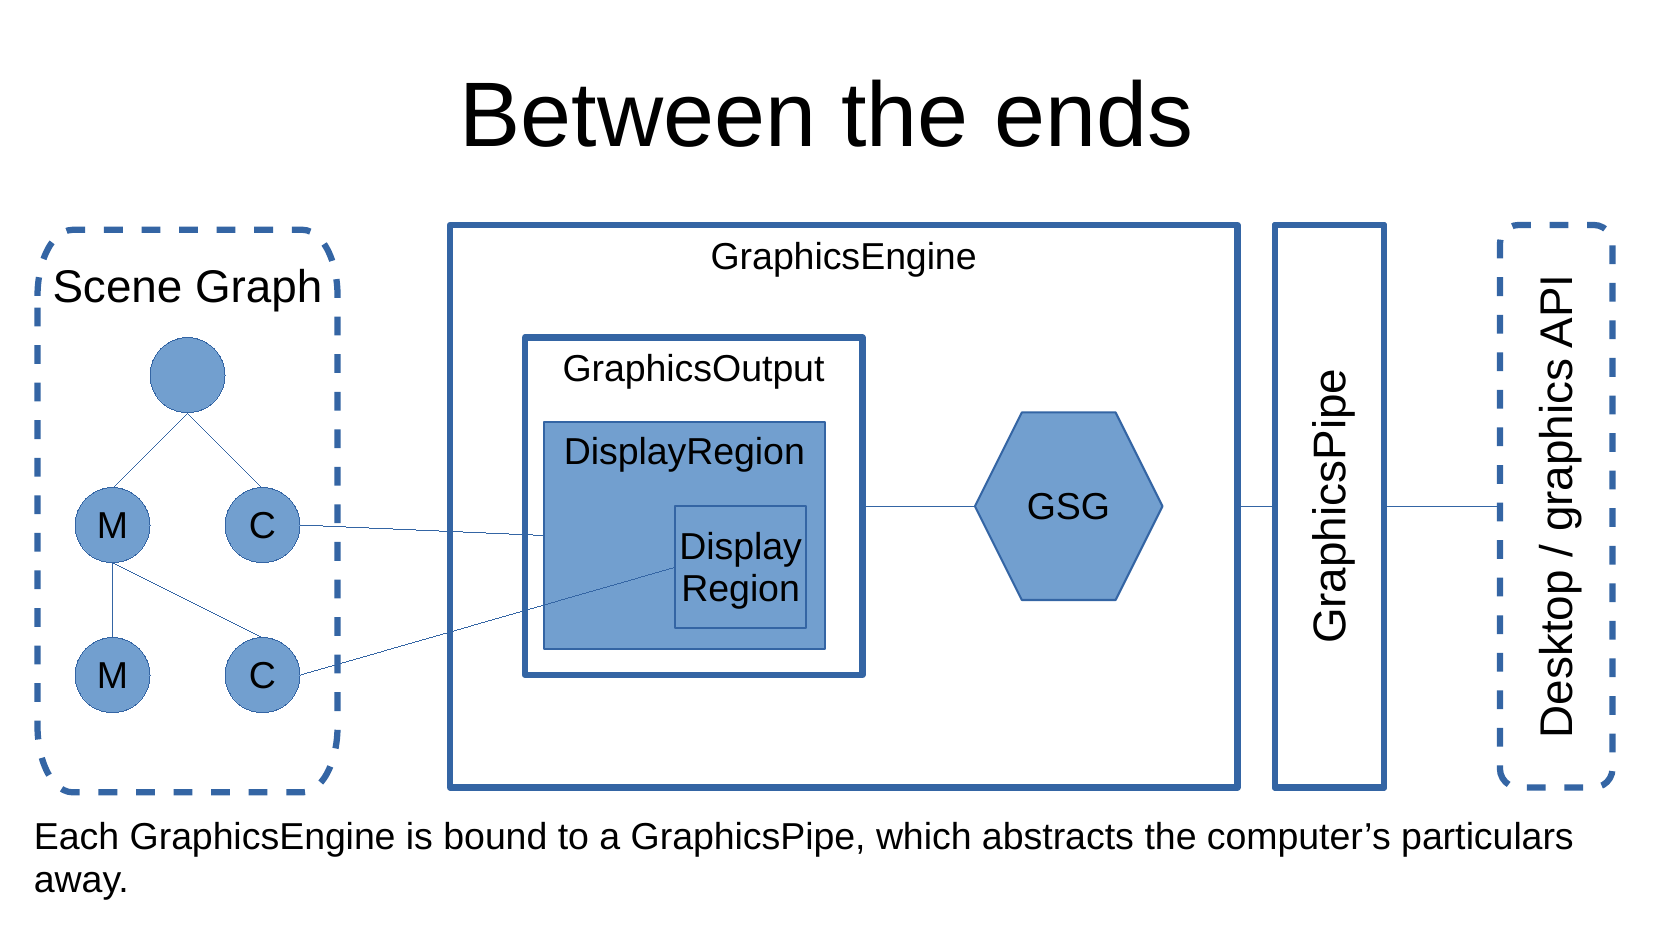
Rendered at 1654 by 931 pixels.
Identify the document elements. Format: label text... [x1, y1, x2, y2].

text_box Scene Graph [37, 229, 338, 787]
text_box GSG [975, 412, 1163, 601]
text_box Desktop / graphics API [1499, 224, 1613, 788]
text_box GraphicsPipe [1275, 225, 1384, 787]
text_box M [75, 487, 151, 563]
text_box C [225, 487, 301, 563]
text_box C [225, 637, 301, 713]
text_box GraphicsEngine [449, 224, 1238, 787]
title Between the ends [82, 37, 1571, 193]
text_box Each GraphicsEngine is bound to a GraphicsPipe, which abstracts the computer’s particulars away. [33, 787, 1618, 901]
text_box Display Region [675, 506, 807, 629]
text_box [150, 337, 226, 413]
text_box M [75, 637, 151, 713]
text_box DisplayRegion [543, 421, 826, 650]
text_box GraphicsOutput [524, 337, 863, 675]
